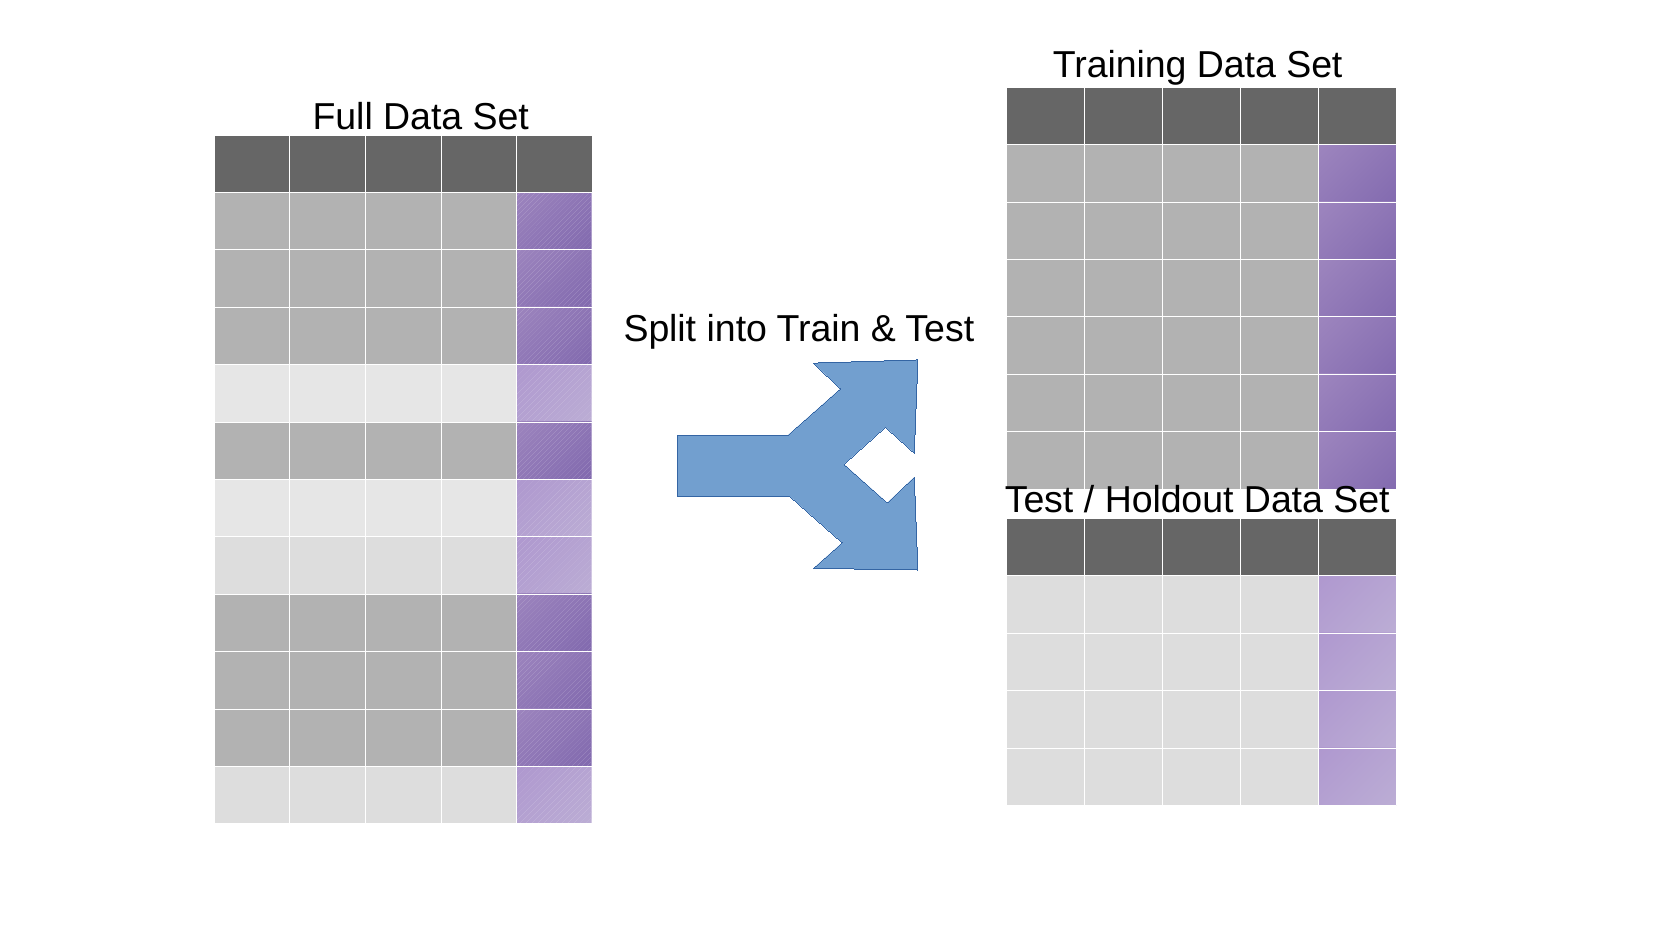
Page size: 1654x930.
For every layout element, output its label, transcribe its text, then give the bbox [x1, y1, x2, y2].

table_cell [1007, 145, 1084, 202]
table_cell [1085, 749, 1162, 805]
table_cell [1241, 317, 1318, 374]
table_cell [215, 308, 289, 364]
table_cell [1319, 749, 1396, 805]
table_cell [517, 767, 592, 823]
table_cell [1163, 576, 1240, 633]
table_cell [366, 365, 441, 422]
table_cell [366, 193, 441, 249]
table_cell [1241, 432, 1318, 470]
table_header [215, 136, 289, 192]
table_cell [517, 250, 592, 307]
table_cell [1085, 145, 1162, 202]
table_cell [517, 652, 592, 709]
table_cell [442, 710, 516, 766]
table_cell [442, 480, 516, 536]
table_cell [1007, 749, 1084, 805]
table_cell [366, 652, 441, 709]
text_box [677, 386, 918, 571]
table_cell [290, 710, 365, 766]
table_cell [1241, 576, 1318, 633]
table_cell [215, 423, 289, 479]
table_cell [442, 652, 516, 709]
table_cell [1319, 203, 1396, 259]
table_cell [1007, 260, 1084, 316]
text_box Split into Train & Test [608, 299, 990, 386]
table_cell [1163, 317, 1240, 374]
table_cell [442, 193, 516, 249]
table_cell [1319, 432, 1396, 470]
table_cell [442, 595, 516, 651]
table_header [1163, 521, 1240, 575]
table_cell [442, 250, 516, 307]
table_cell [442, 423, 516, 479]
table_cell [1085, 317, 1162, 374]
table_cell [1241, 691, 1318, 748]
table_cell [1241, 749, 1318, 805]
text_box Test / Holdout Data Set [990, 470, 1426, 521]
table_cell [1241, 260, 1318, 316]
table_cell [290, 365, 365, 422]
table_cell [1241, 145, 1318, 202]
table_cell [1085, 691, 1162, 748]
table_header [1085, 88, 1162, 144]
table_cell [1007, 375, 1084, 431]
table_cell [517, 537, 592, 594]
table_cell [1085, 576, 1162, 633]
table_cell [1007, 634, 1084, 690]
table_cell [215, 652, 289, 709]
table_cell [290, 250, 365, 307]
table_cell [215, 480, 289, 536]
table_cell [290, 652, 365, 709]
table_cell [1319, 634, 1396, 690]
table_cell [1163, 375, 1240, 431]
table_cell [215, 710, 289, 766]
table_cell [1085, 634, 1162, 690]
table_cell [215, 595, 289, 651]
table_cell [517, 710, 592, 766]
table_cell [1007, 203, 1084, 259]
table_cell [517, 365, 592, 422]
table_cell [1007, 576, 1084, 633]
table_cell [1007, 432, 1084, 470]
table_header [517, 136, 592, 192]
table_cell [215, 250, 289, 307]
table_cell [1163, 691, 1240, 748]
table_cell [1241, 375, 1318, 431]
table_cell [366, 537, 441, 594]
table_cell [1163, 260, 1240, 316]
table_cell [366, 595, 441, 651]
table_cell [215, 193, 289, 249]
table_cell [215, 767, 289, 823]
table_header [1241, 521, 1318, 575]
table_cell [366, 767, 441, 823]
table_cell [1085, 375, 1162, 431]
table_header [1319, 521, 1396, 575]
table_cell [290, 537, 365, 594]
table_cell [517, 308, 592, 364]
table_cell [1319, 576, 1396, 633]
table_cell [1163, 432, 1240, 470]
table_header [1241, 88, 1318, 144]
table_header [442, 139, 516, 192]
table_cell [366, 710, 441, 766]
table_cell [1163, 145, 1240, 202]
table_cell [442, 537, 516, 594]
table_header [1007, 88, 1084, 144]
table_cell [215, 537, 289, 594]
table_cell [1163, 203, 1240, 259]
table_cell [1163, 749, 1240, 805]
text_box Training Data Set [1038, 35, 1375, 86]
table_cell [517, 480, 592, 536]
table_cell [1319, 260, 1396, 316]
table_cell [442, 308, 516, 364]
table_cell [1319, 145, 1396, 202]
table_header [366, 139, 441, 192]
table_cell [366, 423, 441, 479]
table_cell [290, 767, 365, 823]
table_cell [1319, 691, 1396, 748]
table_cell [517, 193, 592, 249]
table_header [1319, 88, 1396, 144]
table_cell [517, 595, 592, 651]
table_cell [1319, 317, 1396, 374]
table_cell [1241, 203, 1318, 259]
table_cell [366, 480, 441, 536]
table_header [1163, 88, 1240, 144]
table_cell [290, 480, 365, 536]
table_cell [1241, 634, 1318, 690]
table_cell [290, 308, 365, 364]
table_cell [517, 423, 592, 479]
table_cell [1163, 634, 1240, 690]
table_cell [442, 767, 516, 823]
table_cell [290, 423, 365, 479]
table_cell [366, 250, 441, 307]
table_cell [290, 193, 365, 249]
table_header [1085, 521, 1162, 575]
text_box Full Data Set [297, 88, 544, 139]
table_cell [215, 365, 289, 422]
table_cell [1085, 260, 1162, 316]
table_cell [442, 365, 516, 422]
table_cell [1085, 432, 1162, 470]
table_cell [366, 308, 441, 364]
table_cell [1319, 375, 1396, 431]
table_header [1007, 521, 1084, 575]
table_header [290, 136, 365, 192]
table_cell [290, 595, 365, 651]
table_cell [1007, 317, 1084, 374]
table_cell [1085, 203, 1162, 259]
table_cell [1007, 691, 1084, 748]
